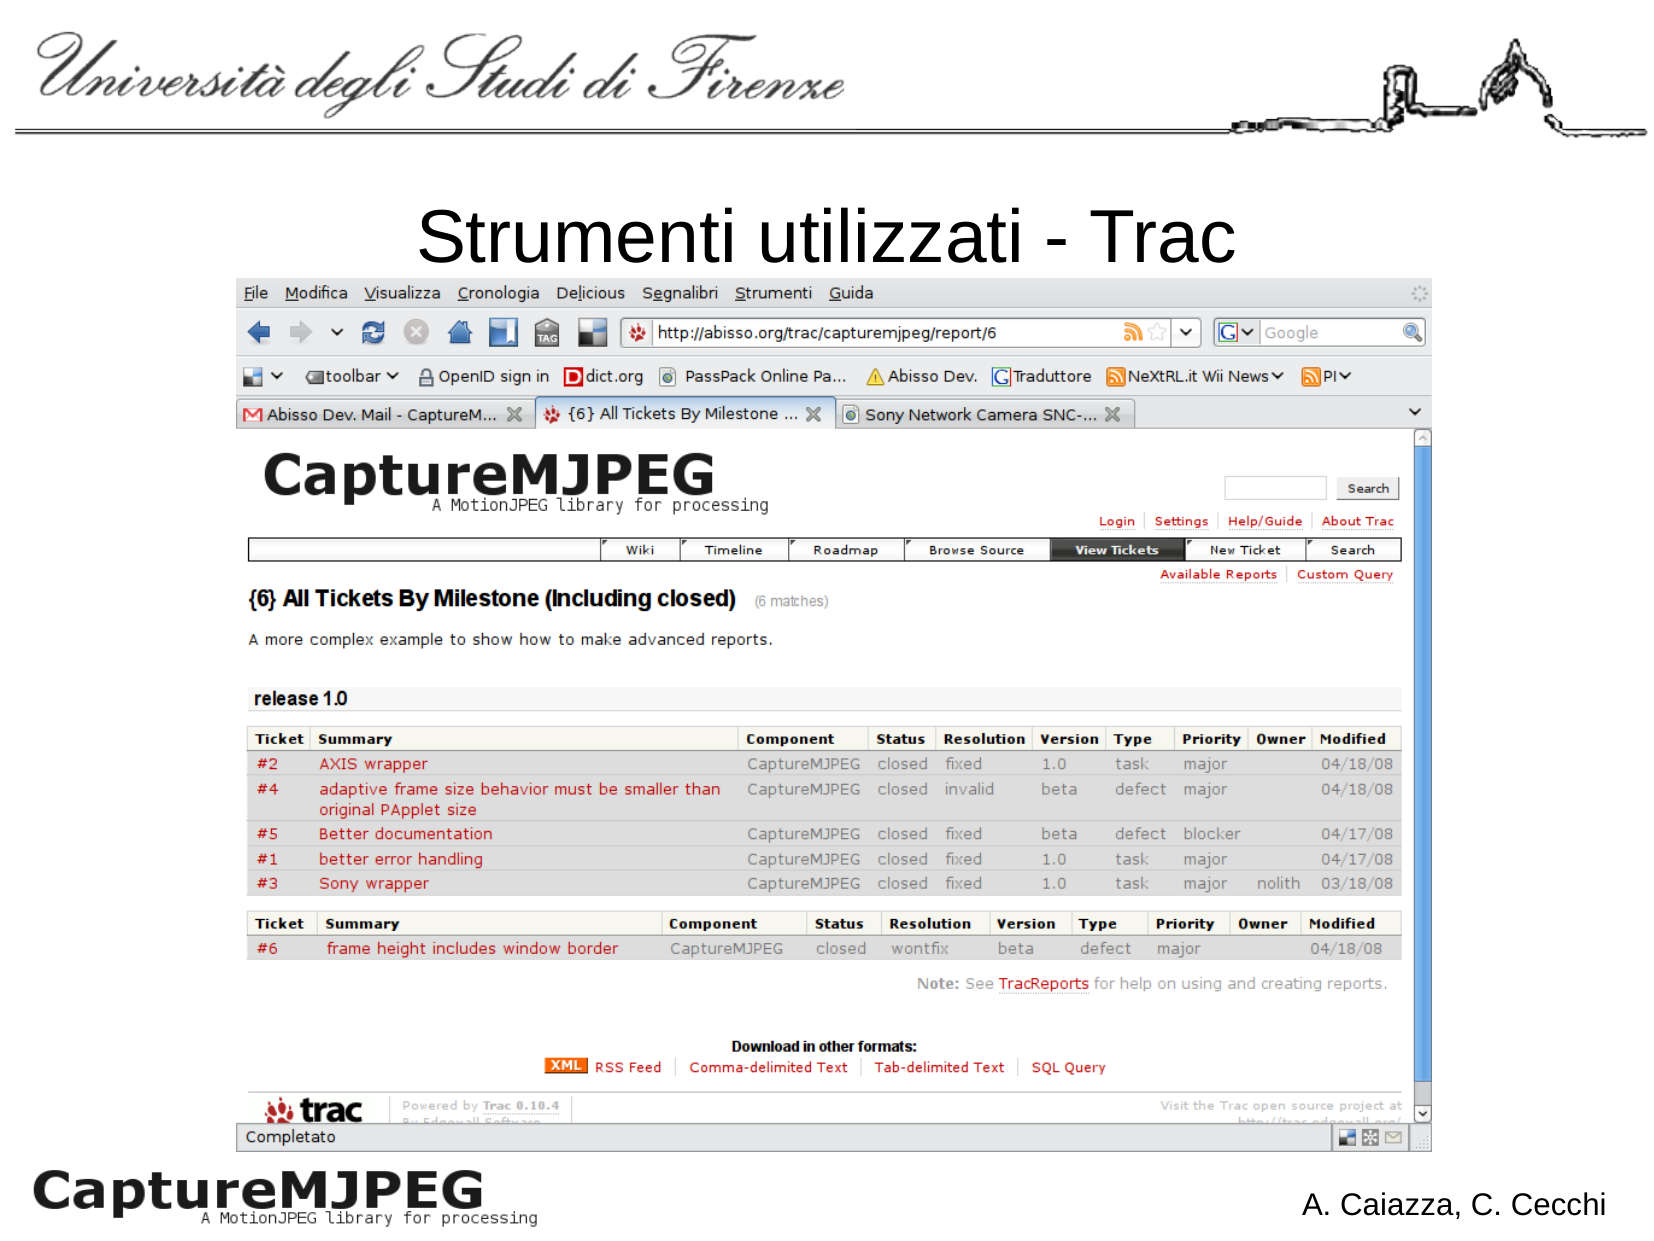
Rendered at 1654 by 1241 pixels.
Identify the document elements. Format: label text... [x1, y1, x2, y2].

title Strumenti utilizzati - Trac [82, 155, 1571, 318]
picture [236, 278, 1432, 1152]
picture [17, 1159, 550, 1229]
picture [7, 4, 1654, 147]
